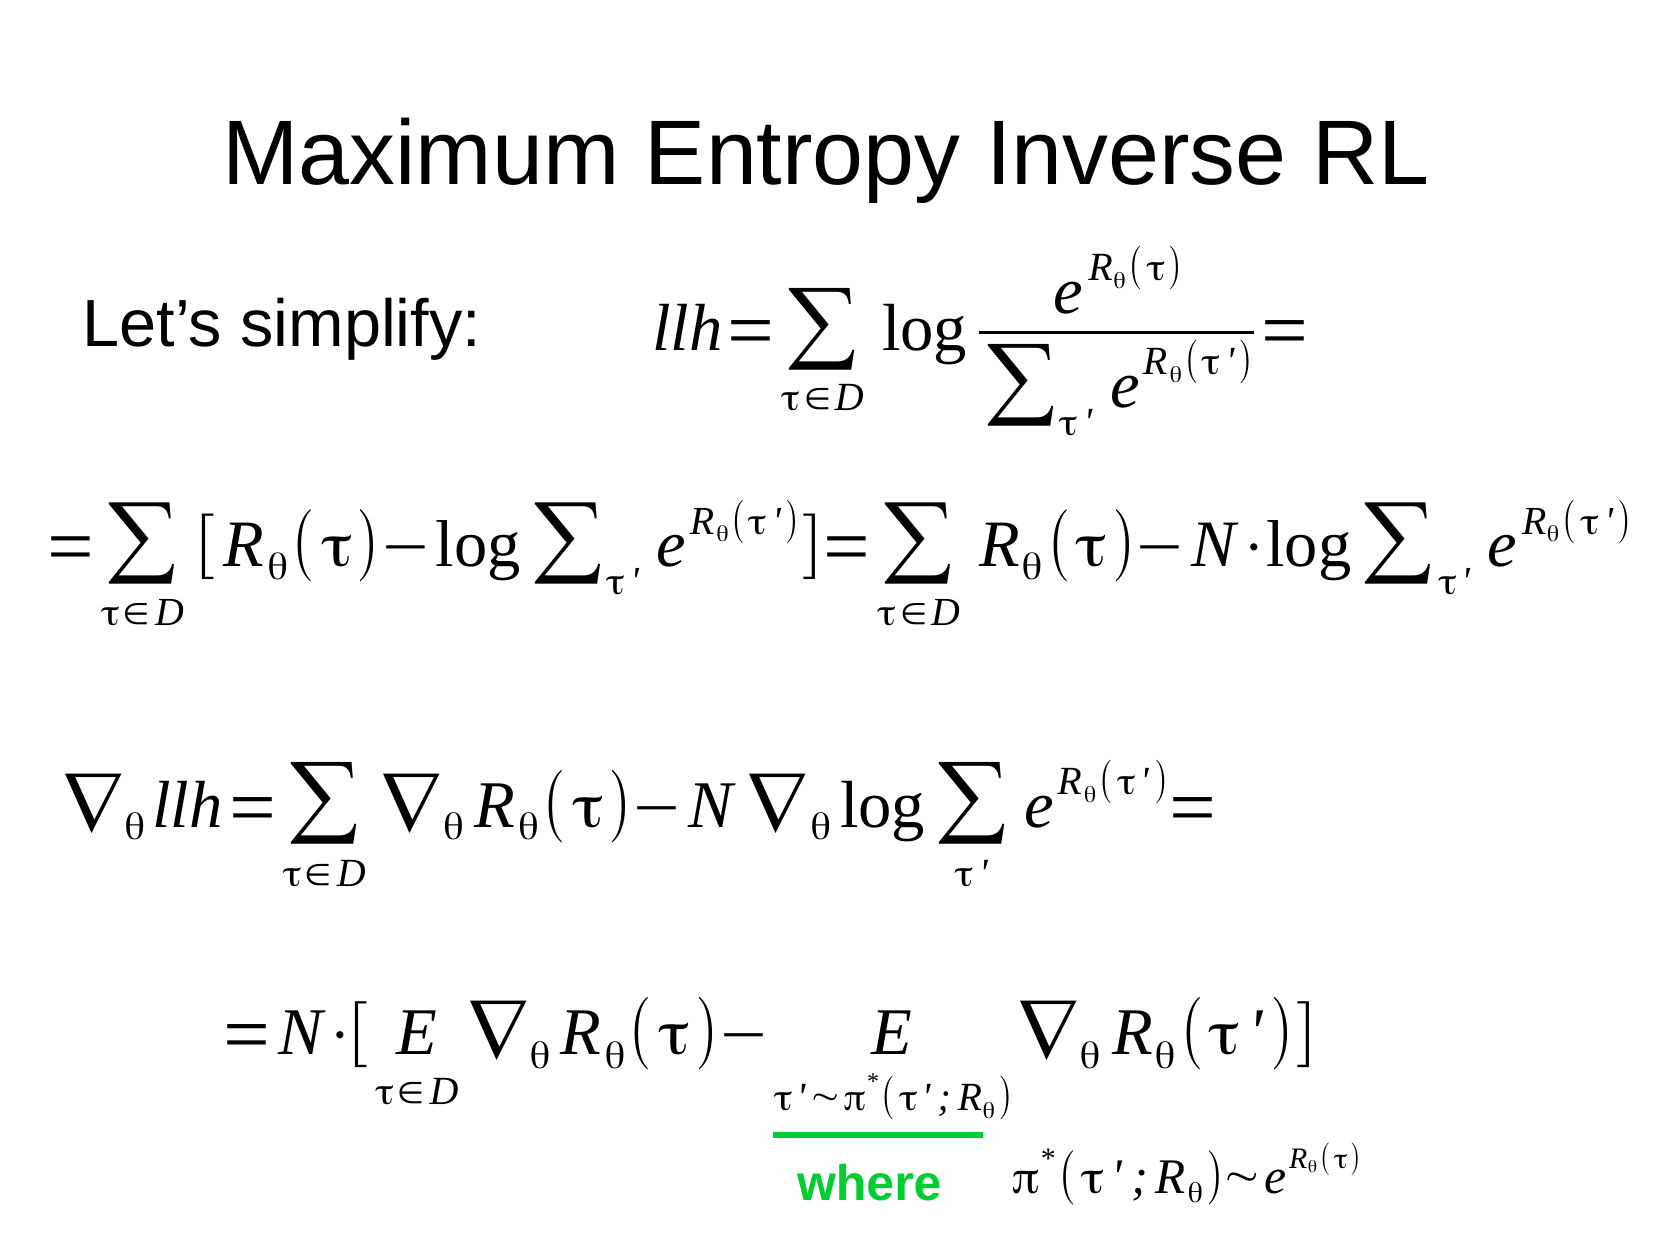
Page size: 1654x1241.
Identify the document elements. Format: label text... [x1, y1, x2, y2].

chart [33, 496, 1637, 634]
title Maximum Entropy Inverse RL [82, 49, 1571, 242]
subtitle Let’s simplify: [82, 242, 1571, 403]
text_box where [797, 1143, 1116, 1223]
chart [209, 993, 1320, 1122]
chart [646, 243, 1324, 445]
chart [1004, 1140, 1366, 1207]
chart [55, 756, 1232, 895]
